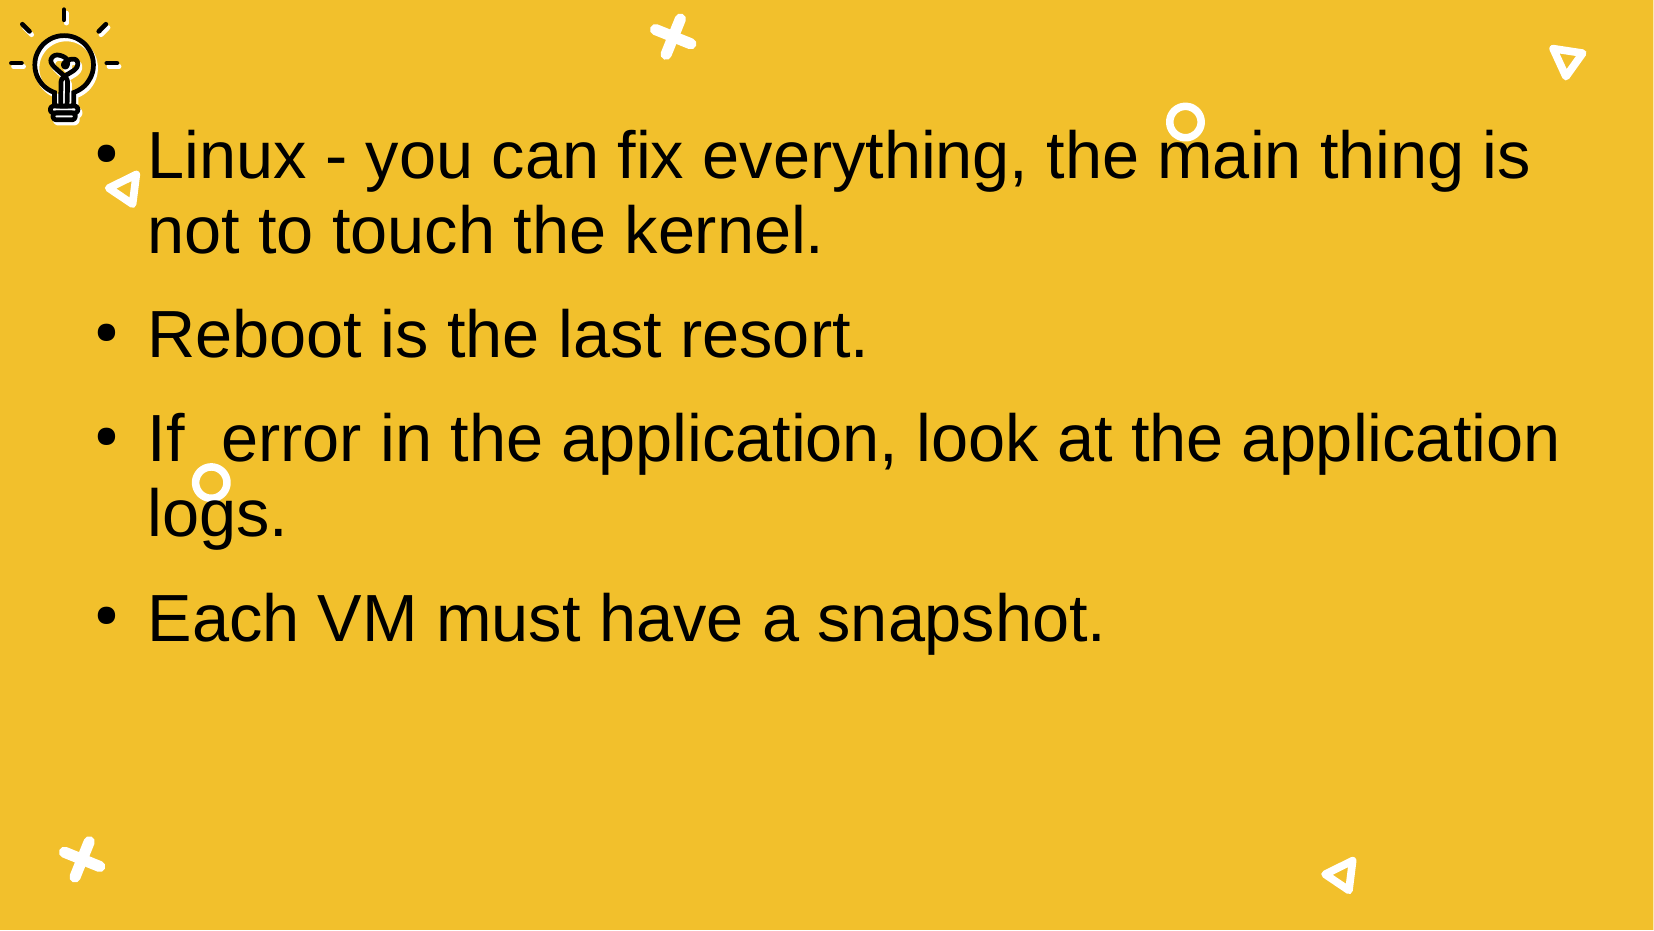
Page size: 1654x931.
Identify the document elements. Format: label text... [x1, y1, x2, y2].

list Linux - you can fix everything, the main thing is not to touch the kernel. Reboot is the last resort. If error in the application, look at the application logs. Each VM must have a snapshot. [76, 118, 1565, 827]
